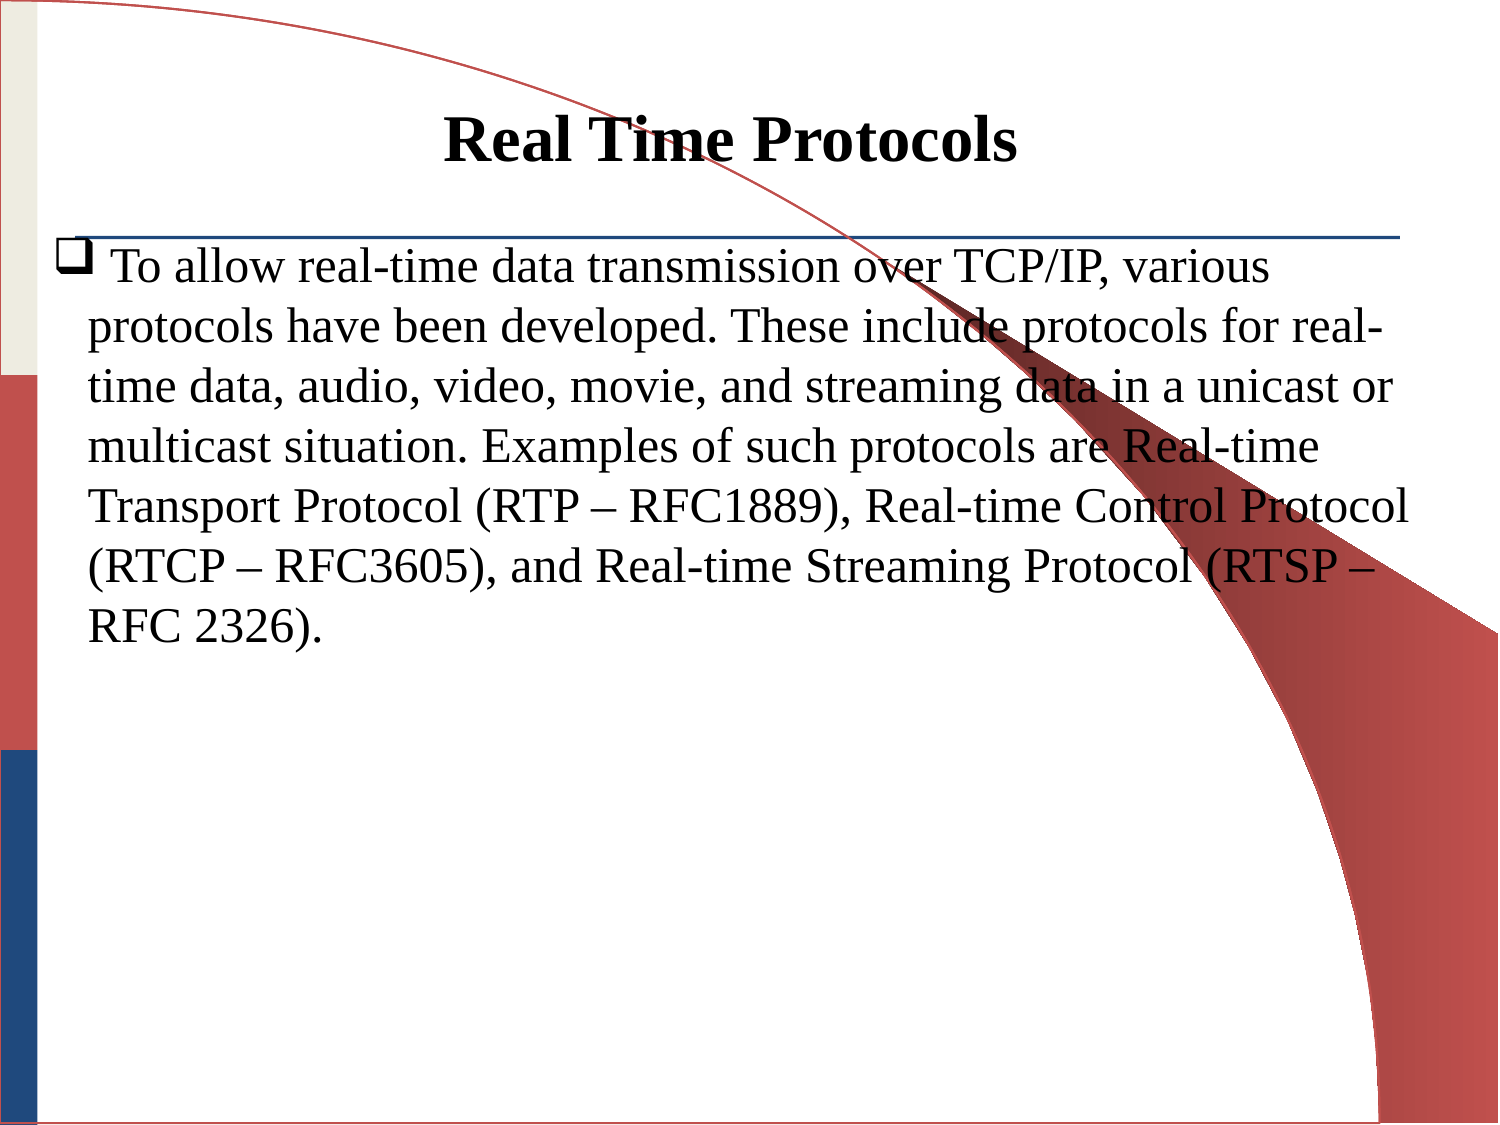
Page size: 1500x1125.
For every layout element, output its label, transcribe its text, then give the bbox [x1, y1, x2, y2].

text_box To allow real-time data transmission over TCP/IP, various protocols have been developed. These include protocols for real-time data, audio, video, movie, and streaming data in a unicast or multicast situation. Examples of such protocols are Real-time Transport Protocol (RTP – RFC1889), Real-time Control Protocol (RTCP – RFC3605), and Real-time Streaming Protocol (RTSP – RFC 2326). [37, 224, 1438, 660]
text_box Real Time Protocols [62, 87, 1400, 183]
